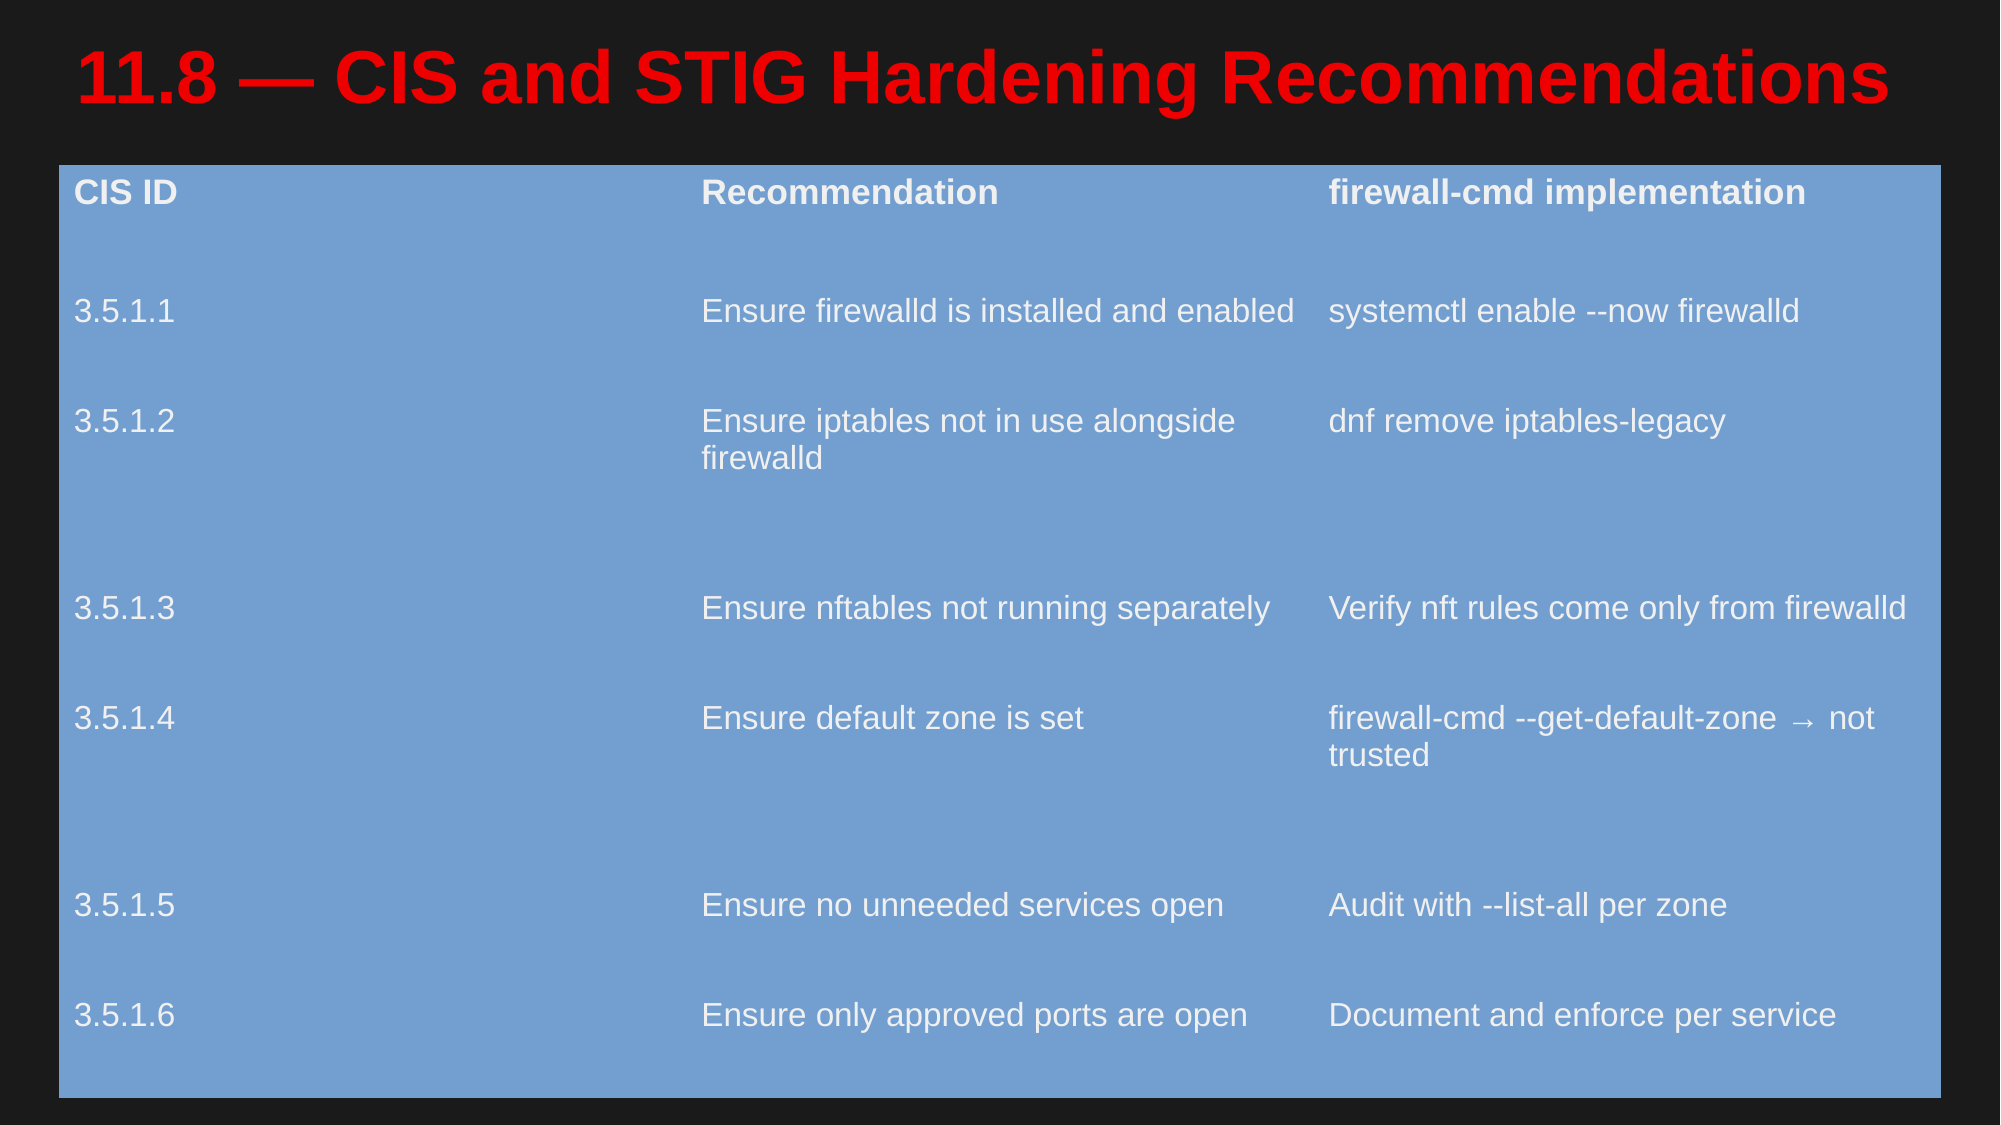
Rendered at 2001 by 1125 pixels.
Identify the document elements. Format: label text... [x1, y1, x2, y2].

table_cell Document and enforce per service [1314, 989, 1941, 1098]
table_cell Ensure default zone is set [686, 692, 1314, 879]
table_cell dnf remove iptables-legacy [1314, 395, 1941, 582]
table_cell 3.5.1.4 [59, 692, 686, 879]
table_cell 3.5.1.1 [59, 285, 686, 395]
text_box 11.8 — CIS and STIG Hardening Recommendations [59, 23, 1942, 142]
table_cell Verify nft rules come only from firewalld [1314, 582, 1941, 692]
table_cell Ensure nftables not running separately [686, 582, 1314, 692]
table_cell 3.5.1.2 [59, 395, 686, 582]
table_cell Ensure firewalld is installed and enabled [686, 285, 1314, 395]
table_cell 3.5.1.3 [59, 582, 686, 692]
table_cell Audit with --list-all per zone [1314, 879, 1941, 989]
table_header CIS ID [59, 165, 686, 285]
table_cell firewall-cmd --get-default-zone → not trusted [1314, 692, 1941, 879]
table_header Recommendation [686, 165, 1314, 285]
table_cell systemctl enable --now firewalld [1314, 285, 1941, 395]
table_cell 3.5.1.6 [59, 989, 686, 1098]
table_cell Ensure no unneeded services open [686, 879, 1314, 989]
table_cell 3.5.1.5 [59, 879, 686, 989]
table_header firewall-cmd implementation [1314, 165, 1941, 285]
table_cell Ensure iptables not in use alongside firewalld [686, 395, 1314, 582]
table_cell Ensure only approved ports are open [686, 989, 1314, 1098]
